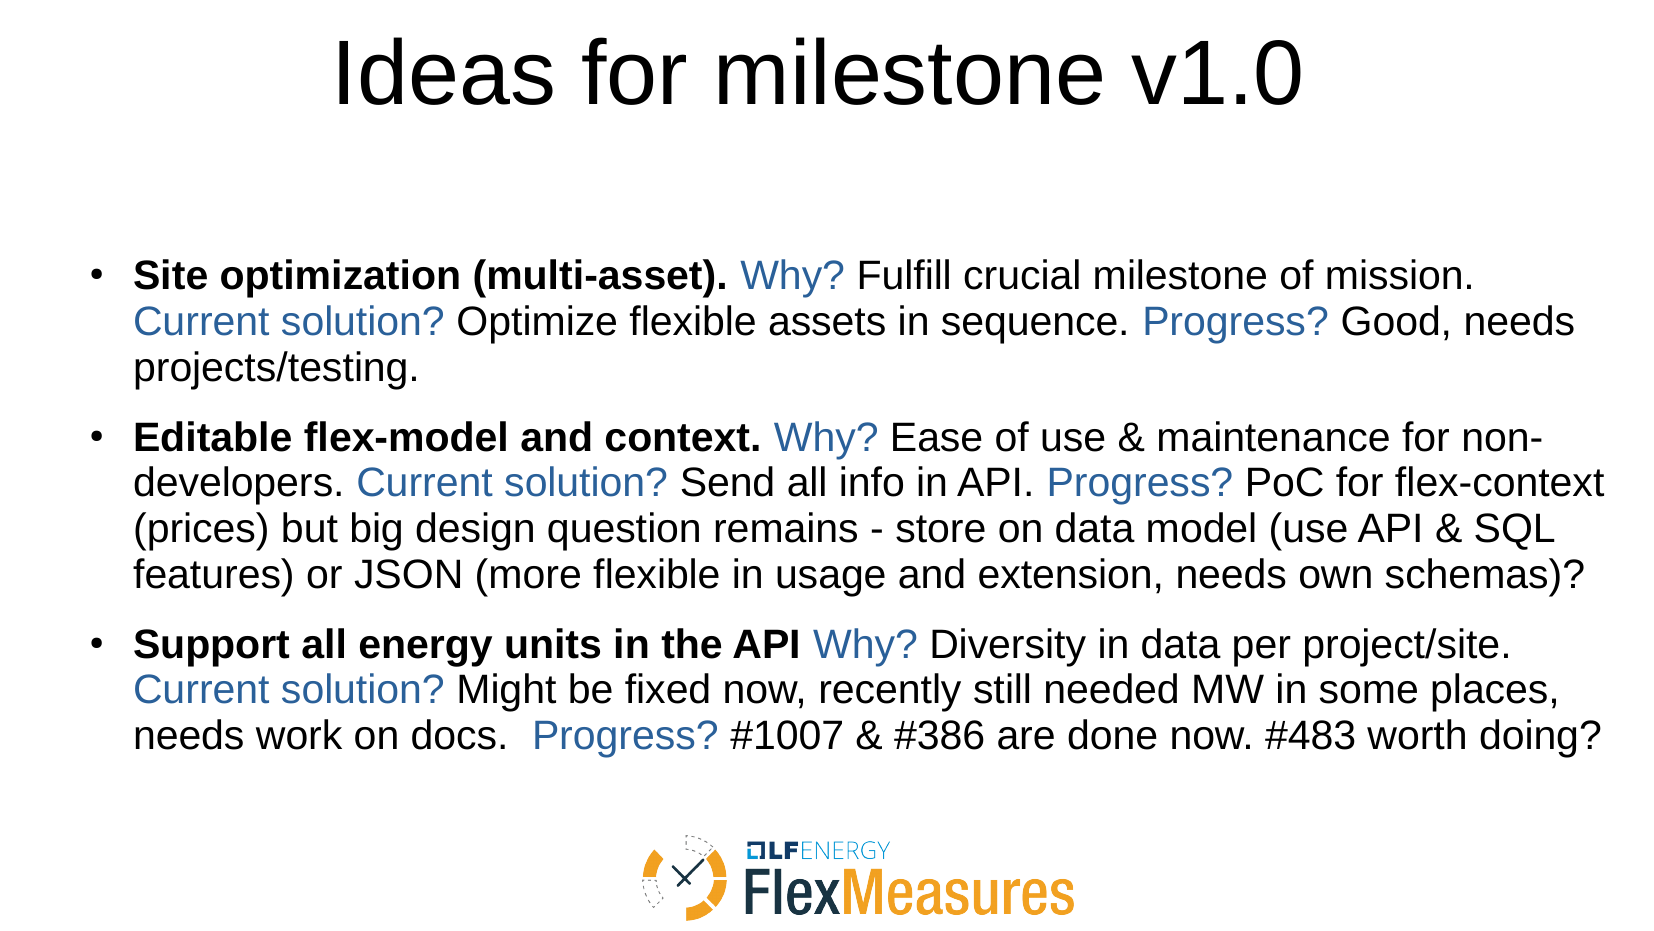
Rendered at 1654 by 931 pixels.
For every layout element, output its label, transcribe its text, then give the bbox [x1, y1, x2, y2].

list Site optimization (multi-asset). Why? Fulfill crucial milestone of mission. Current solution? Optimize flexible assets in sequence. Progress? Good, needs projects/testing. Editable flex-model and context. Why? Ease of use & maintenance for non-developers. Current solution? Send all info in API. Progress? PoC for flex-context (prices) but big design question remains - store on data model (use API & SQL features) or JSON (more flexible in usage and extension, needs own schemas)? Support all energy units in the API Why? Diversity in data per project/site. Current solution? Might be fixed now, recently still needed MW in some places, needs work on docs. Progress? #1007 & #386 are done now. #483 worth doing? [75, 112, 1613, 788]
title Ideas for milestone v1.0 [75, 0, 1564, 112]
picture [642, 835, 1074, 921]
